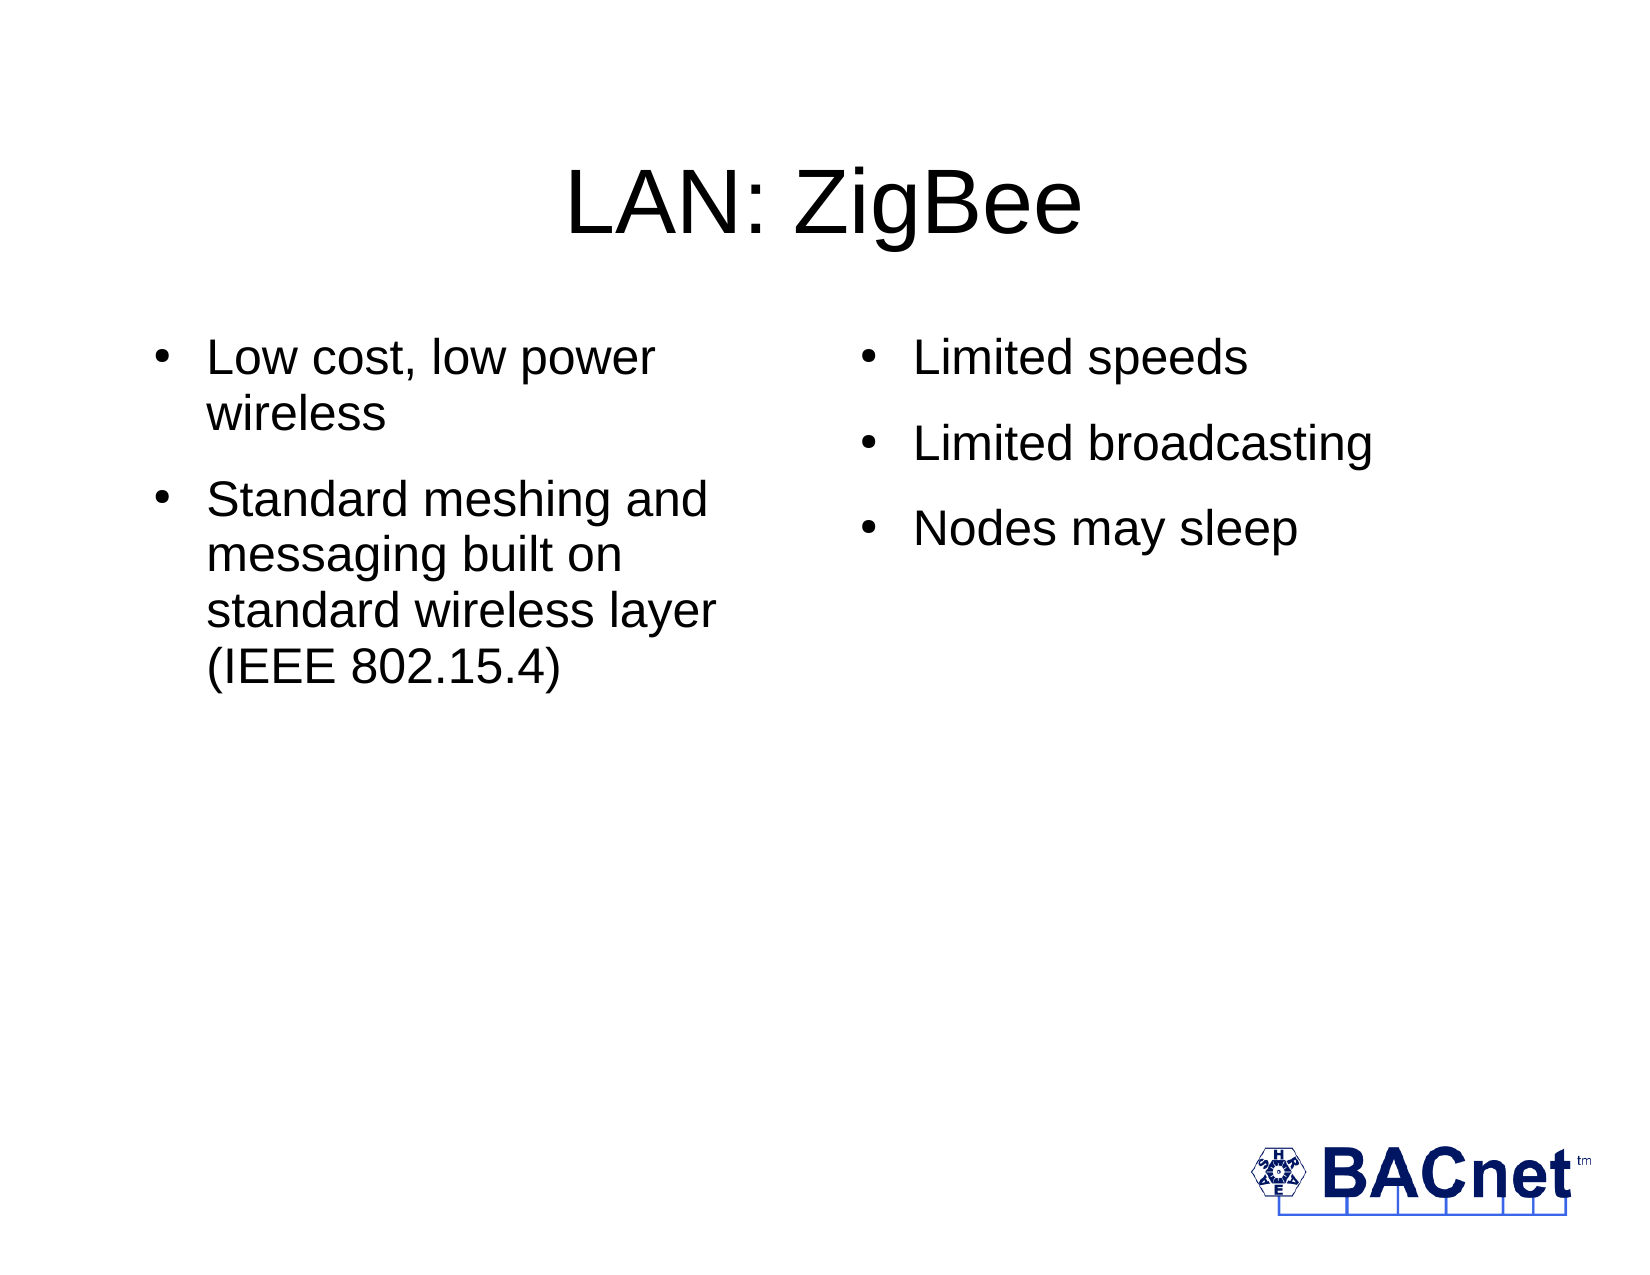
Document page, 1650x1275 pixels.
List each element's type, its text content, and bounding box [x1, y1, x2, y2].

title LAN: ZigBee [135, 112, 1515, 291]
list Limited speeds Limited broadcasting Nodes may sleep [842, 329, 1515, 1079]
picture [1251, 1146, 1591, 1216]
list Low cost, low power wireless Standard meshing and messaging built on standard wireless layer (IEEE 802.15.4) [135, 329, 809, 1079]
